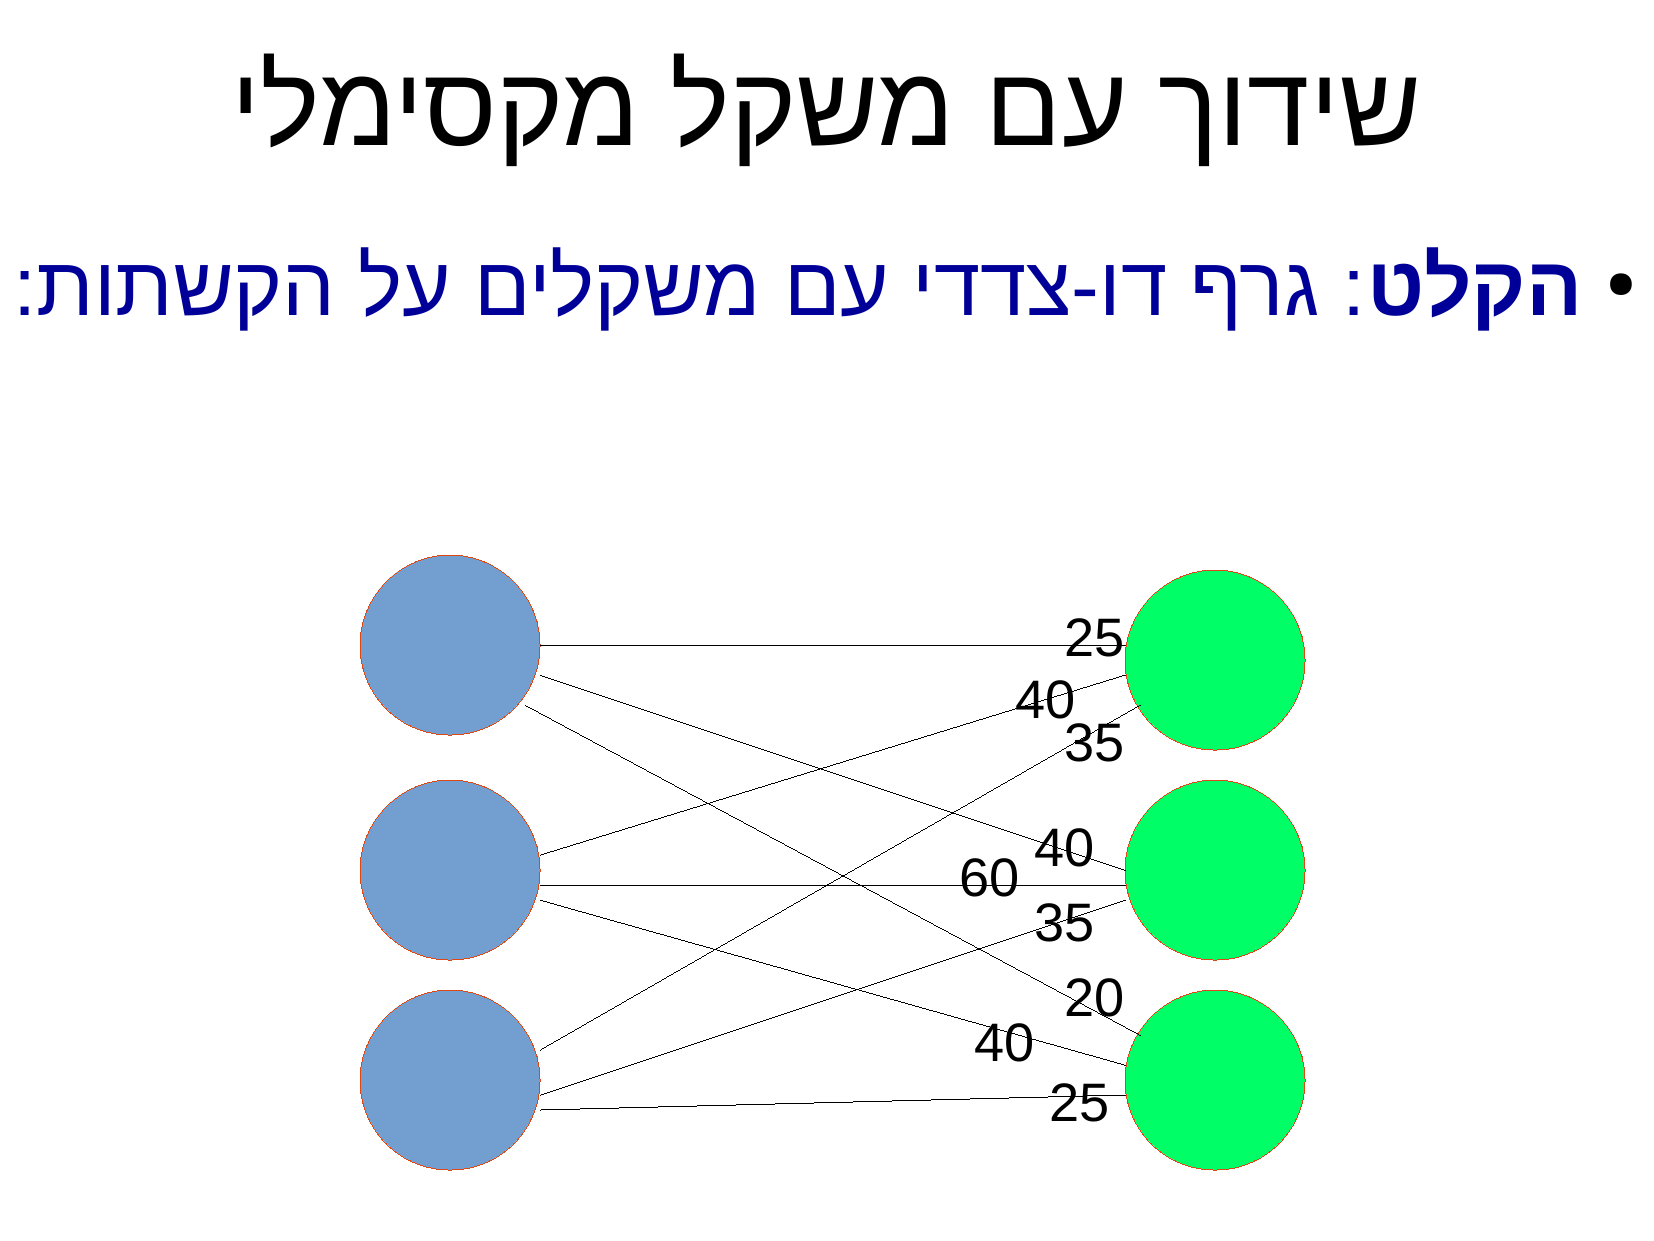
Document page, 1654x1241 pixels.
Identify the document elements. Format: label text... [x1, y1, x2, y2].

text_box [360, 780, 541, 961]
text_box [1126, 570, 1306, 751]
text_box [360, 990, 541, 1171]
text_box [1125, 780, 1306, 961]
text_box 40 [960, 1005, 1051, 1081]
text_box 60 [945, 840, 1036, 916]
list הקלט: גרף דו-צדדי עם משקלים על הקשתות: [0, 240, 1654, 376]
text_box [1126, 990, 1306, 1171]
text_box 25 [1035, 1065, 1126, 1141]
text_box [360, 555, 541, 736]
text_box 40 [1000, 662, 1091, 738]
text_box 35 [1050, 704, 1141, 781]
text_box 20 [1050, 960, 1141, 1036]
text_box 40 [1020, 809, 1111, 885]
text_box 25 [1050, 599, 1141, 676]
title שידוך עם משקל מקסימלי [0, 0, 1654, 213]
text_box 35 [1020, 885, 1111, 961]
